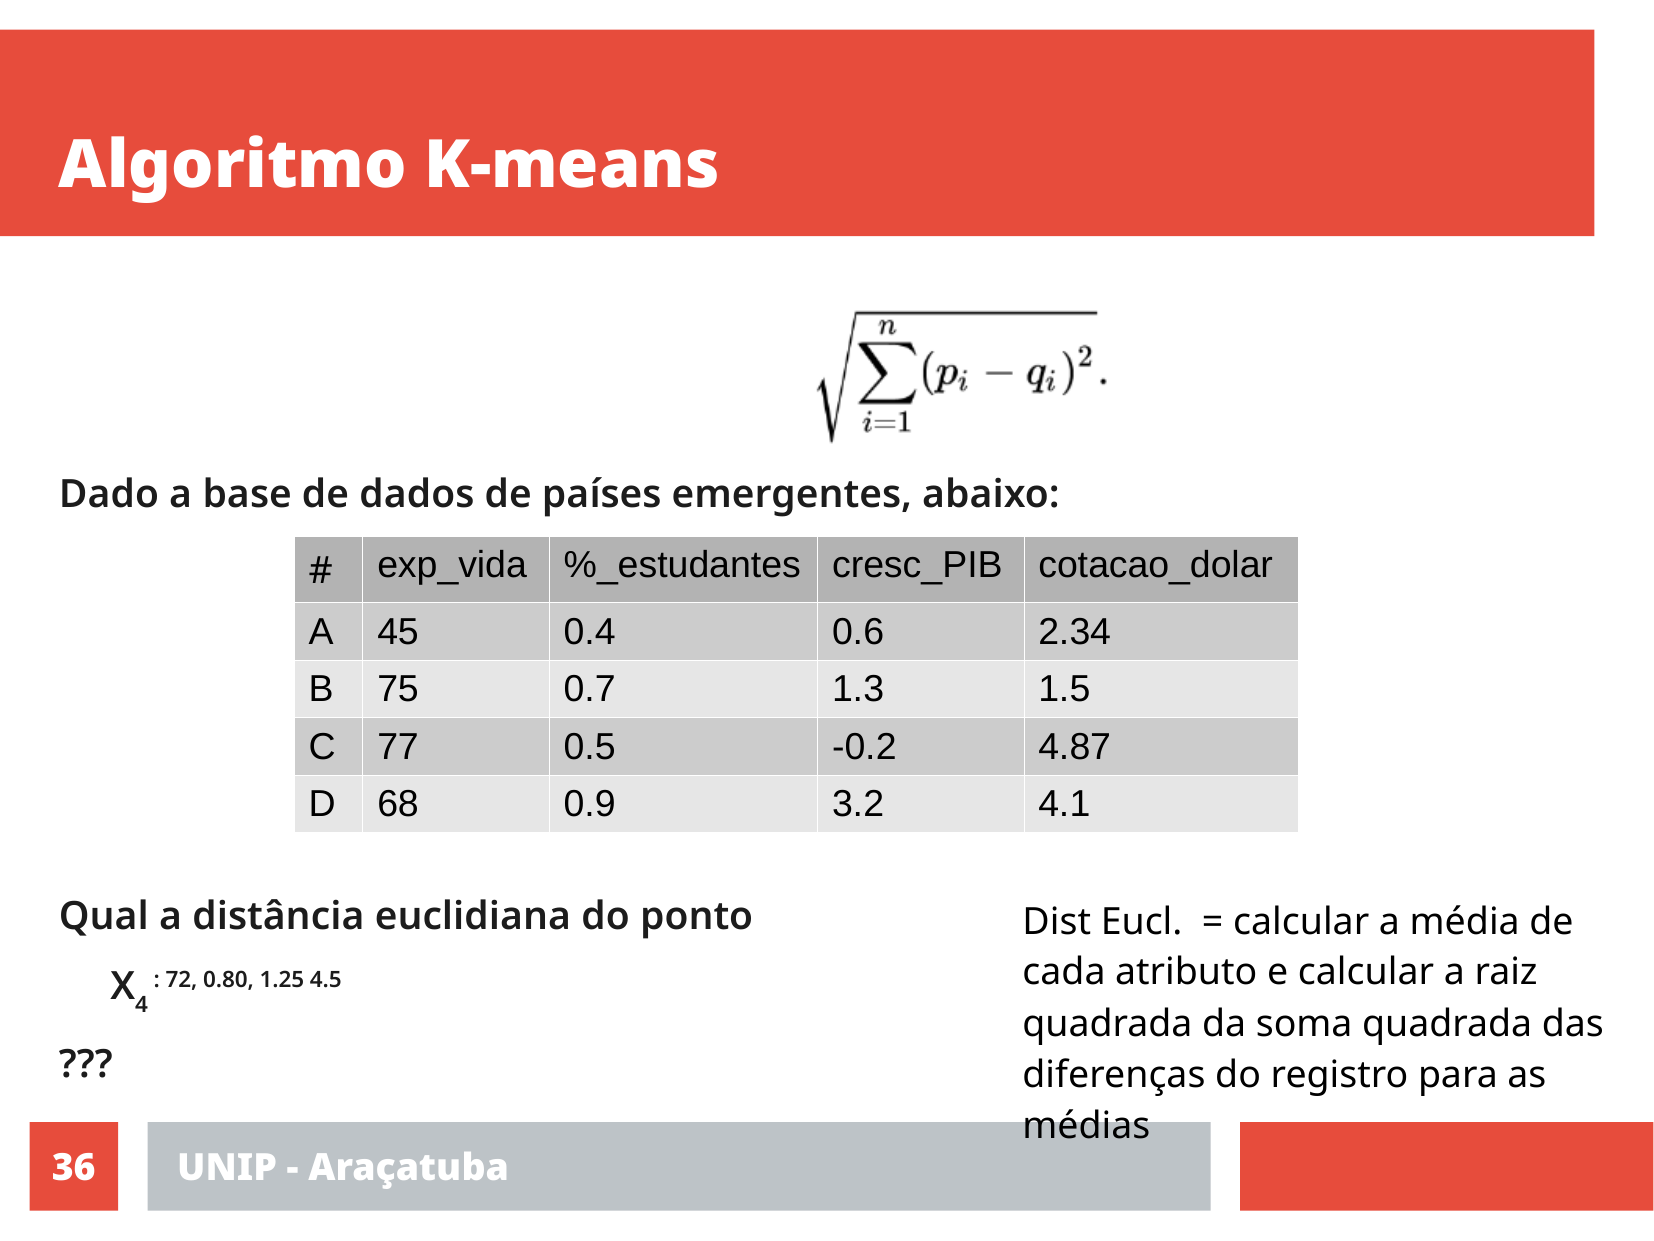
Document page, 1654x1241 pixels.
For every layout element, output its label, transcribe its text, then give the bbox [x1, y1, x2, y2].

table_cell 0.4 [550, 603, 817, 660]
title Algoritmo K-means [59, 59, 1595, 207]
text_box Dist Eucl. = calcular a média de cada atributo e calcular a raiz quadrada da soma quadrada das diferenças do registro para as médias [1007, 886, 1654, 1120]
table_cell A [295, 603, 362, 660]
table_cell 1.3 [818, 661, 1024, 717]
picture [811, 281, 1124, 472]
table_cell 75 [363, 661, 549, 717]
table_cell C [295, 718, 362, 775]
table_cell 0.6 [818, 603, 1024, 660]
table_cell 4.1 [1025, 776, 1298, 832]
table_cell D [295, 776, 362, 832]
table_header cotacao_dolar [1025, 537, 1298, 602]
table_cell 0.5 [550, 718, 817, 775]
table_cell 1.5 [1025, 661, 1298, 717]
table_cell 77 [363, 718, 549, 775]
table_header %_estudantes [550, 537, 817, 602]
table_cell B [295, 661, 362, 717]
table_cell 4.87 [1025, 718, 1298, 775]
table_cell 3.2 [818, 776, 1024, 832]
table_cell -0.2 [818, 718, 1024, 775]
table_header cresc_PIB [818, 537, 1024, 602]
table_cell 0.9 [550, 776, 817, 832]
list Dado a base de dados de países emergentes, abaixo: Qual a distância euclidiana do ponto X4 : 72, 0.80, 1.25 4.5 ??? [59, 324, 1565, 1093]
table_header exp_vida [363, 537, 549, 602]
table_cell 2.34 [1025, 603, 1298, 660]
table_header # [295, 537, 362, 602]
table_cell 68 [363, 776, 549, 832]
table_cell 0.7 [550, 661, 817, 717]
table_cell 45 [363, 603, 549, 660]
